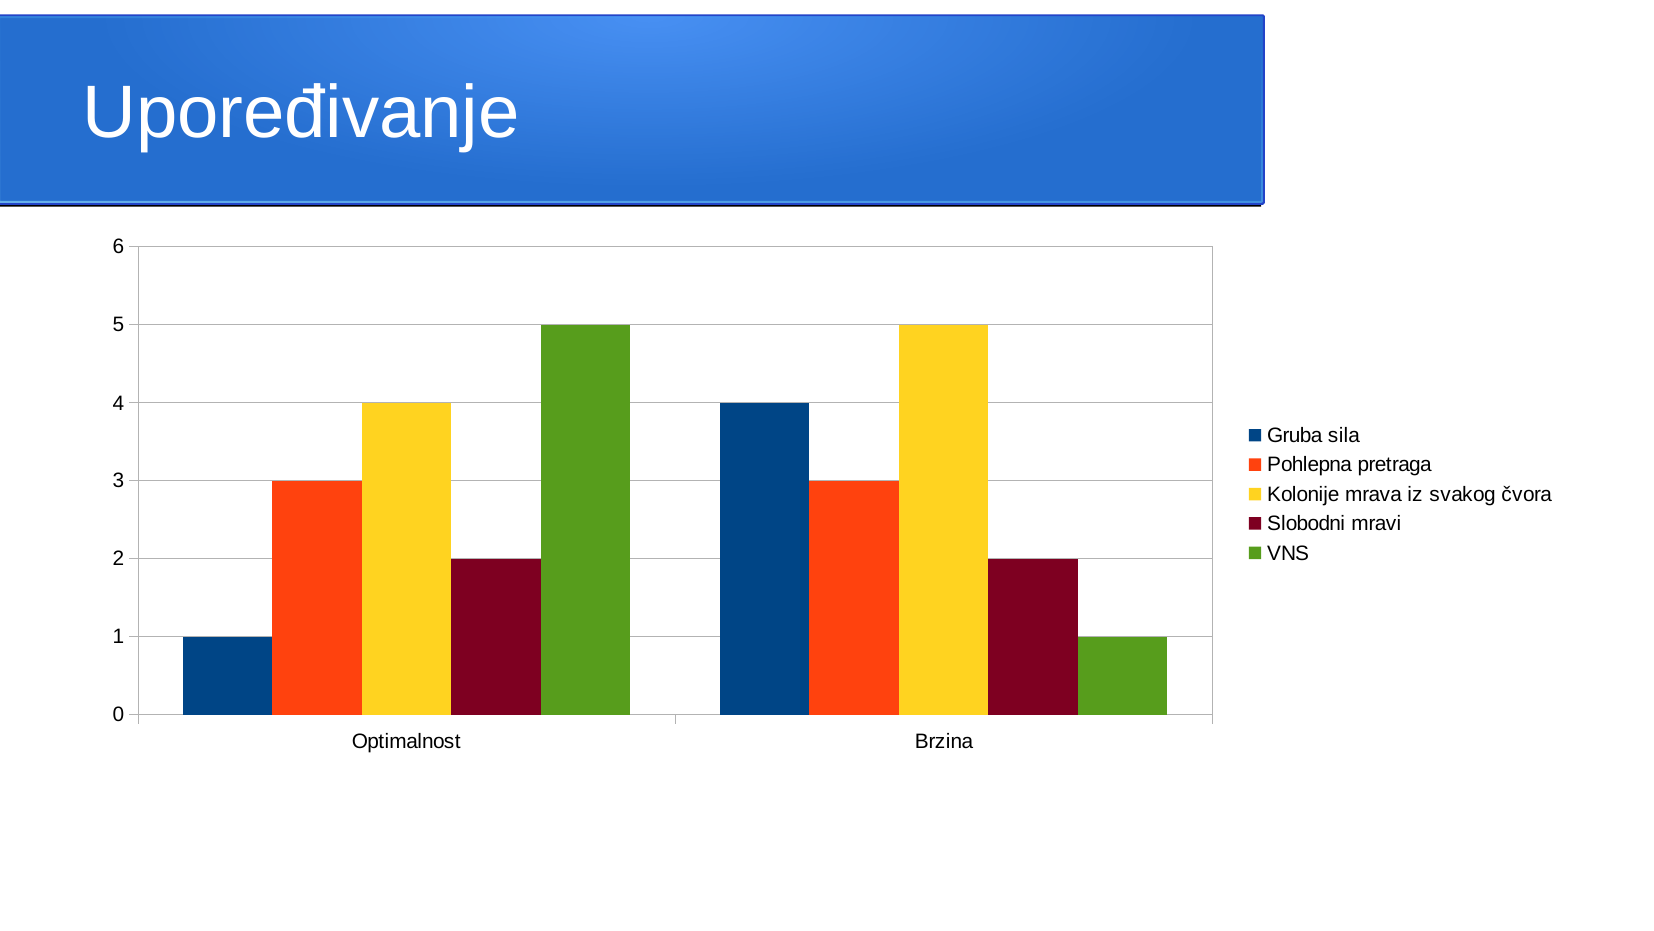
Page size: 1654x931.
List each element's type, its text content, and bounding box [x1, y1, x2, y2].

chart [82, 224, 1571, 764]
title Upoređivanje [82, 35, 1235, 189]
